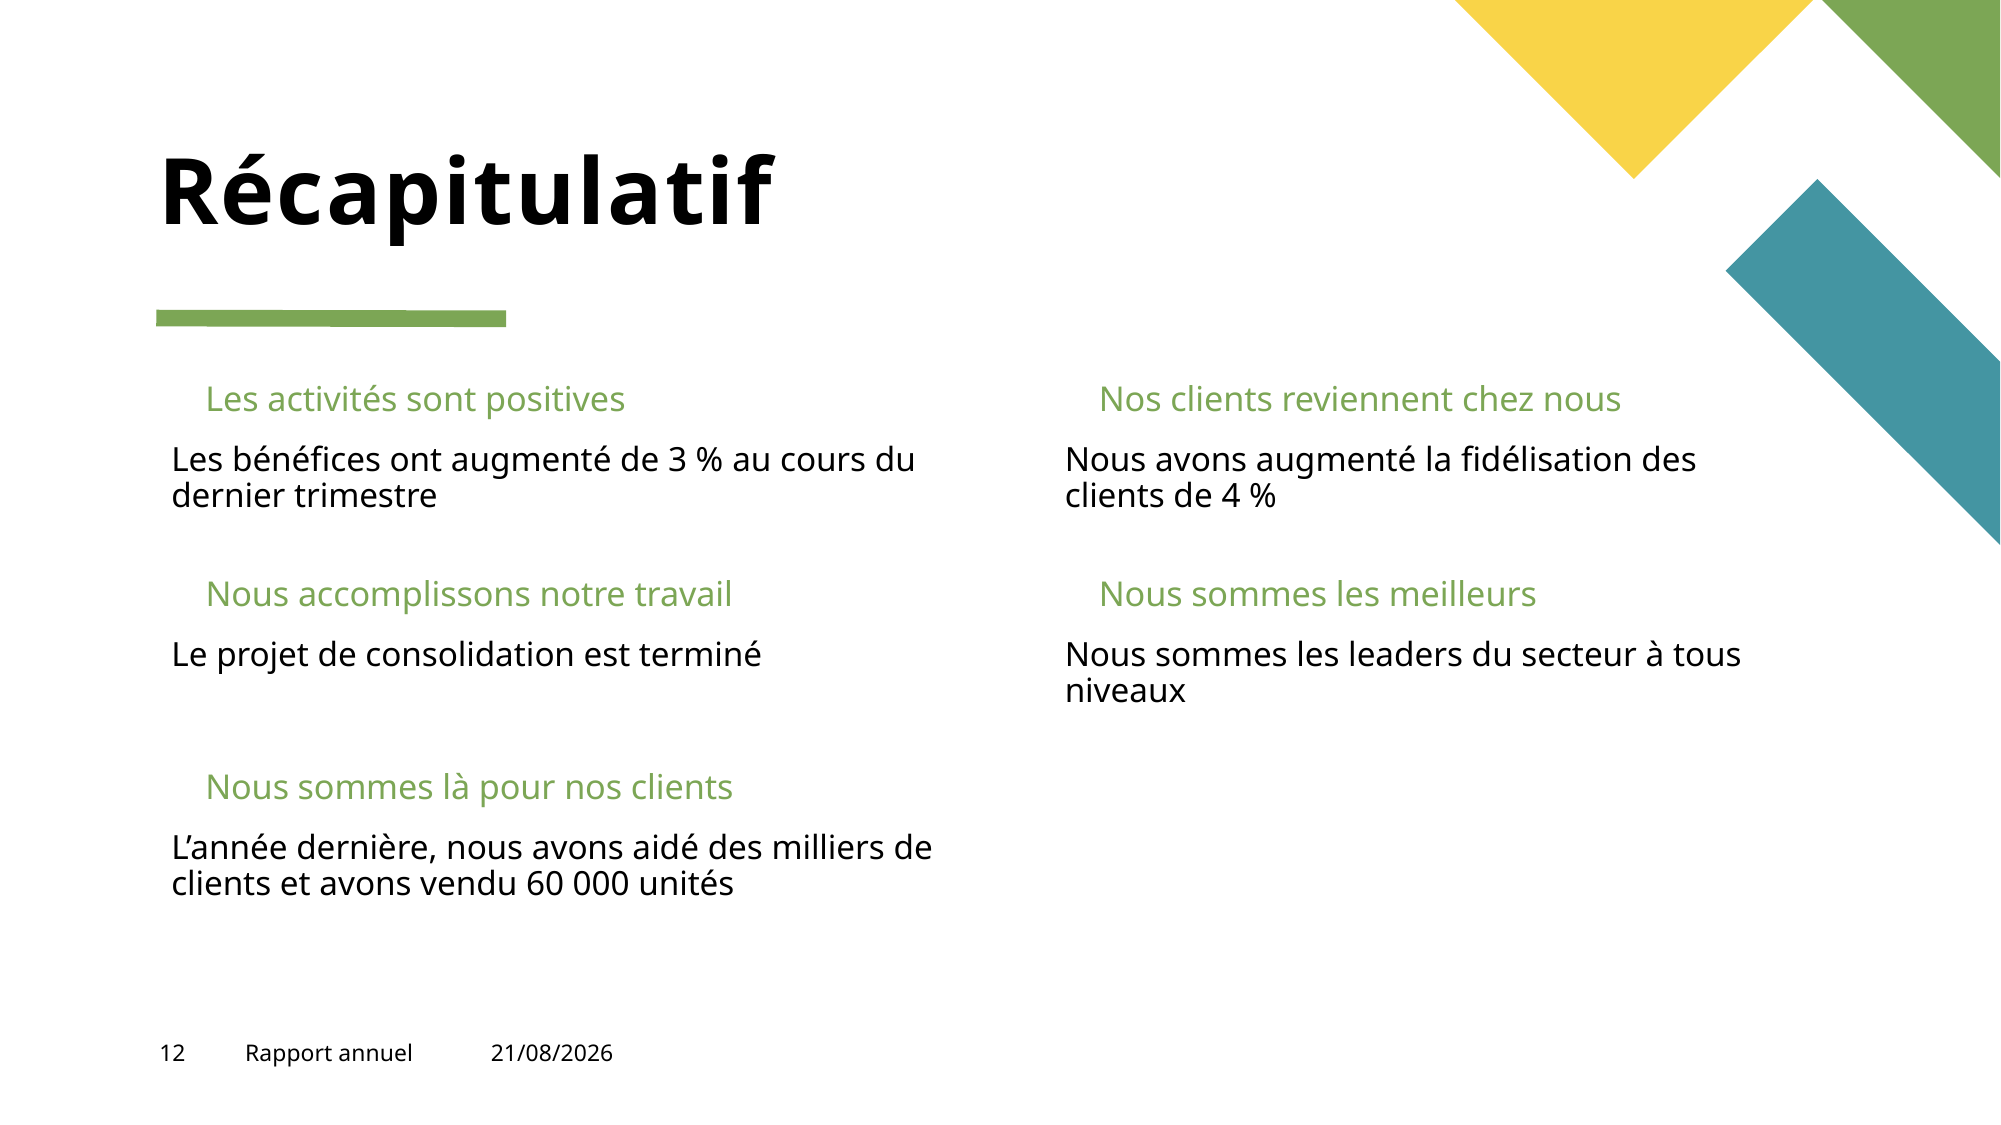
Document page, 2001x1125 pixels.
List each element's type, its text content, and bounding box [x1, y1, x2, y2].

text_box 12 [159, 1038, 245, 1080]
list Nous accomplissons notre travail [156, 569, 951, 622]
list Nous sommes là pour nos clients [156, 762, 951, 815]
text_box 25 novembre 2020 [490, 1038, 707, 1080]
list Nos clients reviennent chez nous [1049, 375, 1844, 427]
list Le projet de consolidation est terminé [156, 630, 951, 735]
list Nous sommes les leaders du secteur à tous niveaux [1049, 630, 1844, 780]
list Nous avons augmenté la fidélisation des clients de 4 % [1049, 435, 1780, 531]
list Nous sommes les meilleurs [1049, 569, 1844, 622]
list L’année dernière, nous avons aidé des milliers de clients et avons vendu 60 000 unités [156, 823, 951, 973]
list Les bénéfices ont augmenté de 3 % au cours du dernier trimestre [156, 435, 951, 531]
list Les activités sont positives [156, 375, 951, 427]
text_box Rapport annuel [245, 1038, 490, 1080]
title Récapitulatif [158, 144, 969, 245]
